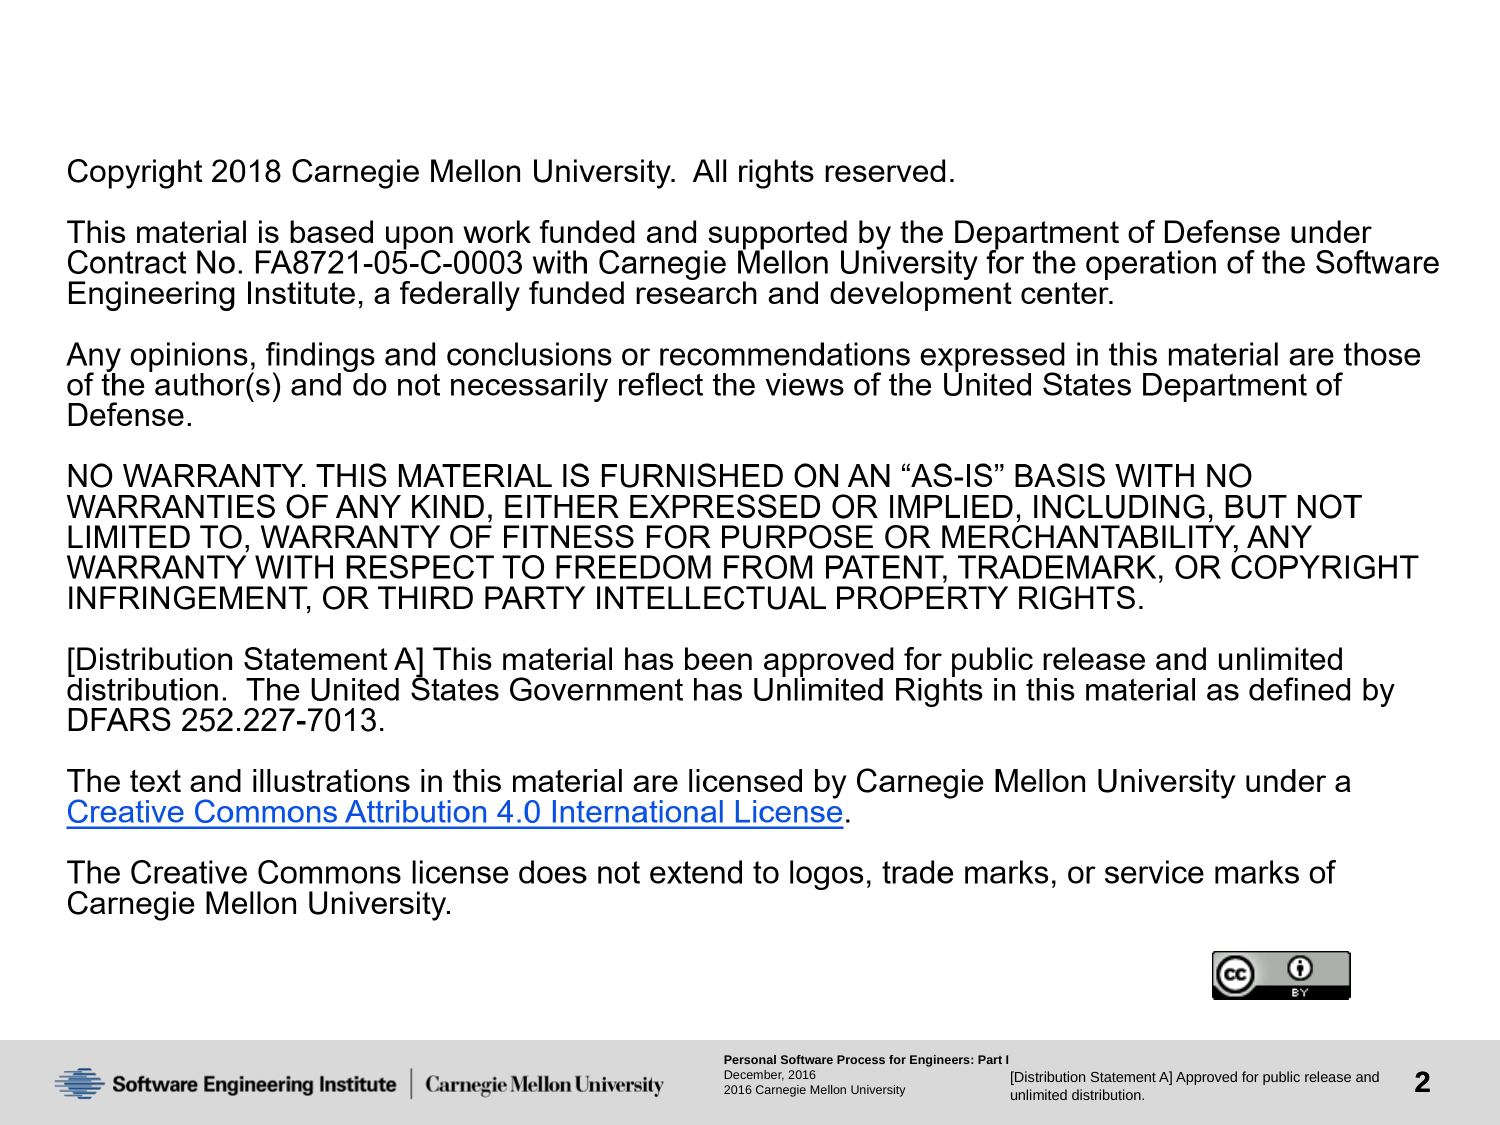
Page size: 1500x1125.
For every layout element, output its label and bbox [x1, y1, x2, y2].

picture [1212, 951, 1351, 1000]
picture [54, 155, 1471, 929]
picture [46, 1061, 673, 1104]
